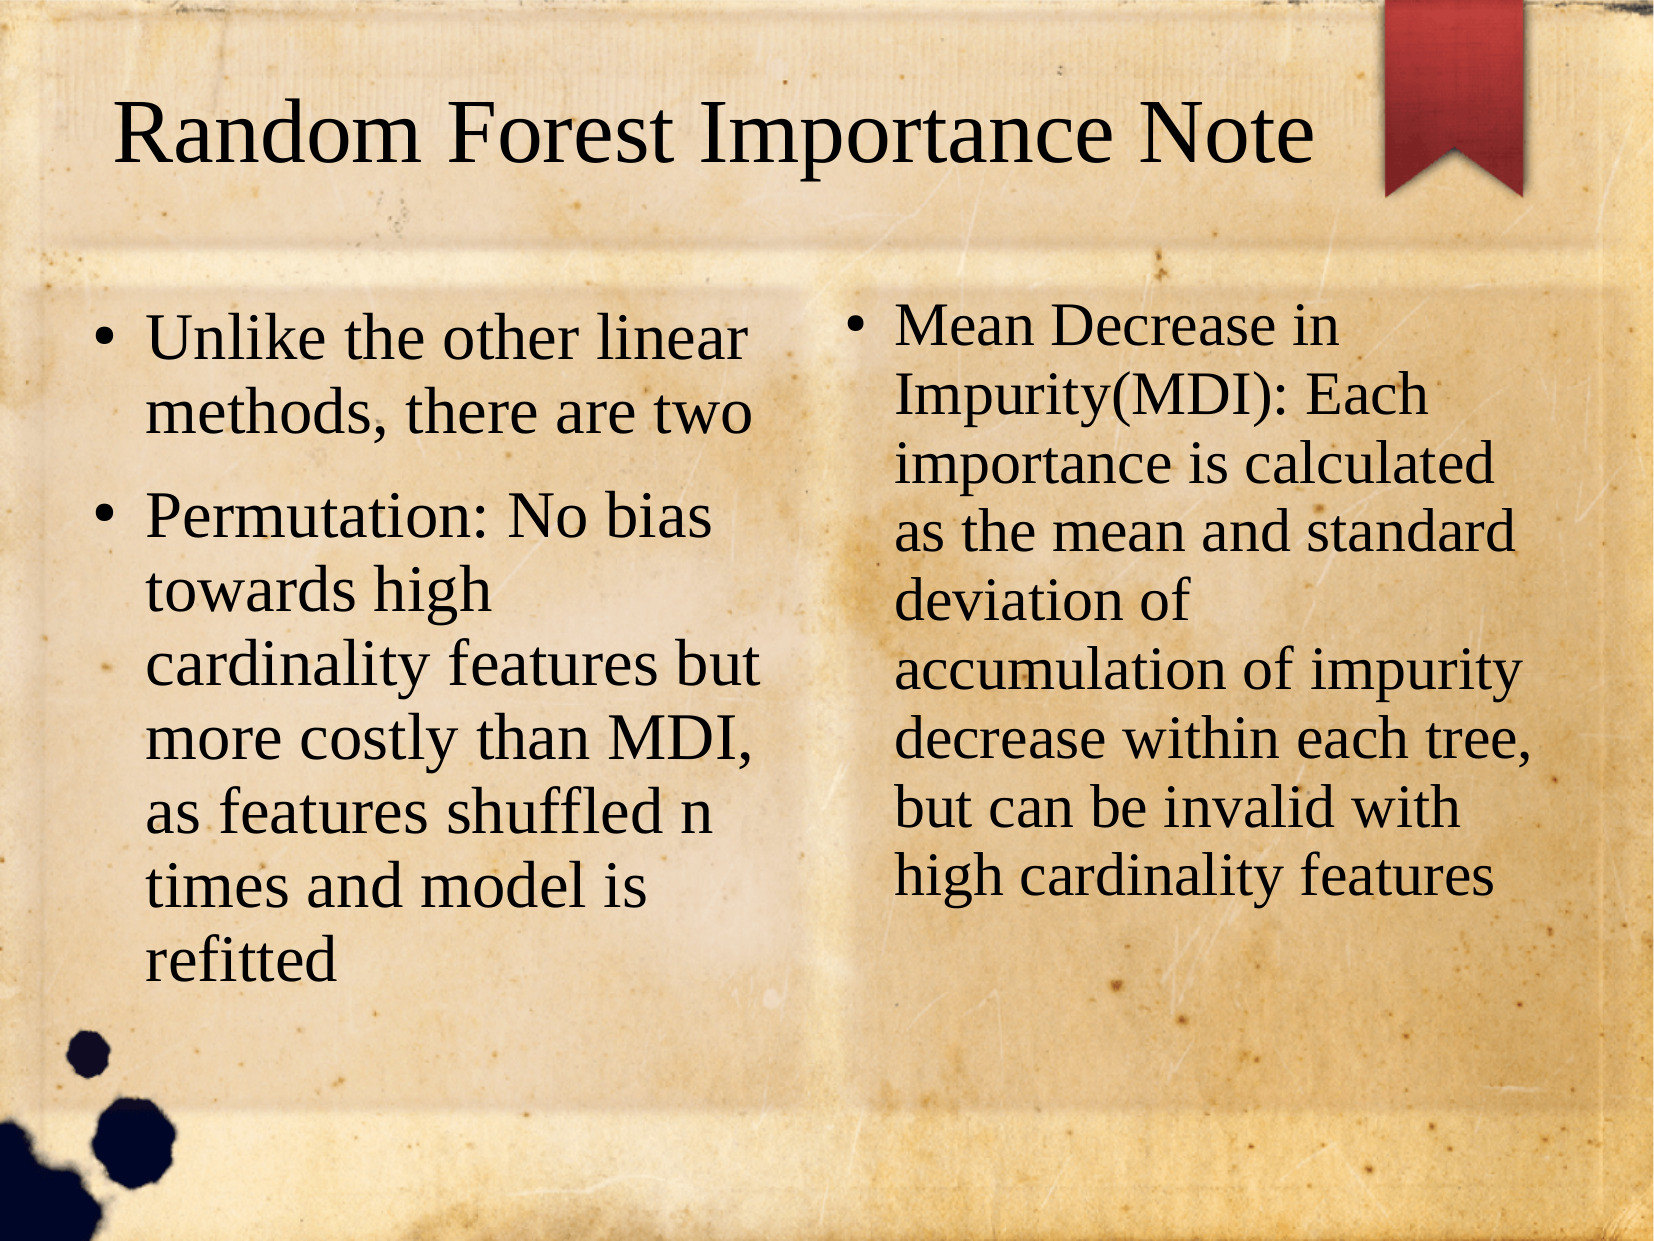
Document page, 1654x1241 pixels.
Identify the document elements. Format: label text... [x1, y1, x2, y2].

title Random Forest Importance Note [112, 38, 1377, 226]
list Unlike the other linear methods, there are two Permutation: No bias towards high cardinality features but more costly than MDI, as features shuffled n times and model is refitted [75, 300, 786, 1020]
picture [0, 0, 1654, 1241]
list Mean Decrease in Impurity(MDI): Each importance is calculated as the mean and standard deviation of accumulation of impurity decrease within each tree, but can be invalid with high cardinality features [828, 290, 1539, 1010]
